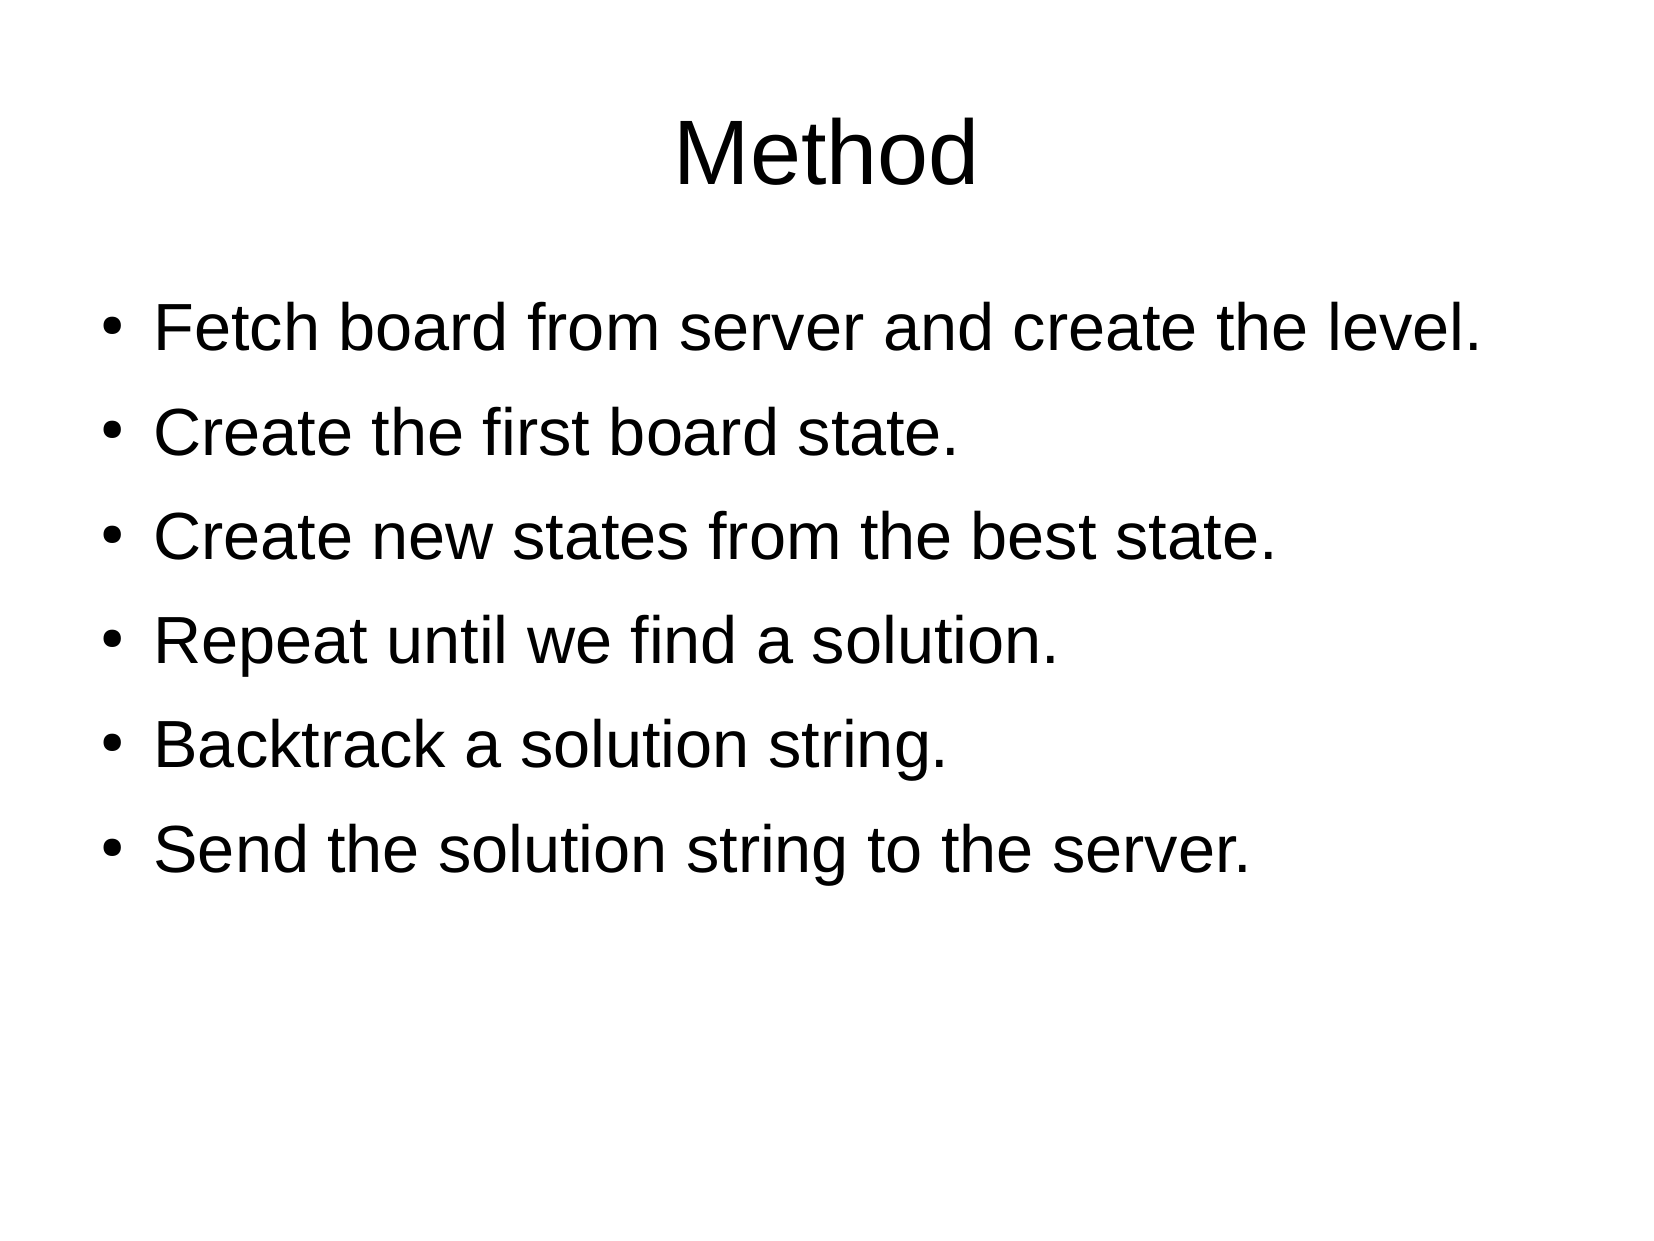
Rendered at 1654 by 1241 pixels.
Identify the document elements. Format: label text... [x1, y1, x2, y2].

title Method [82, 49, 1571, 257]
list Fetch board from server and create the level. Create the first board state. Create new states from the best state. Repeat until we find a solution. Backtrack a solution string. Send the solution string to the server. [82, 290, 1571, 1094]
